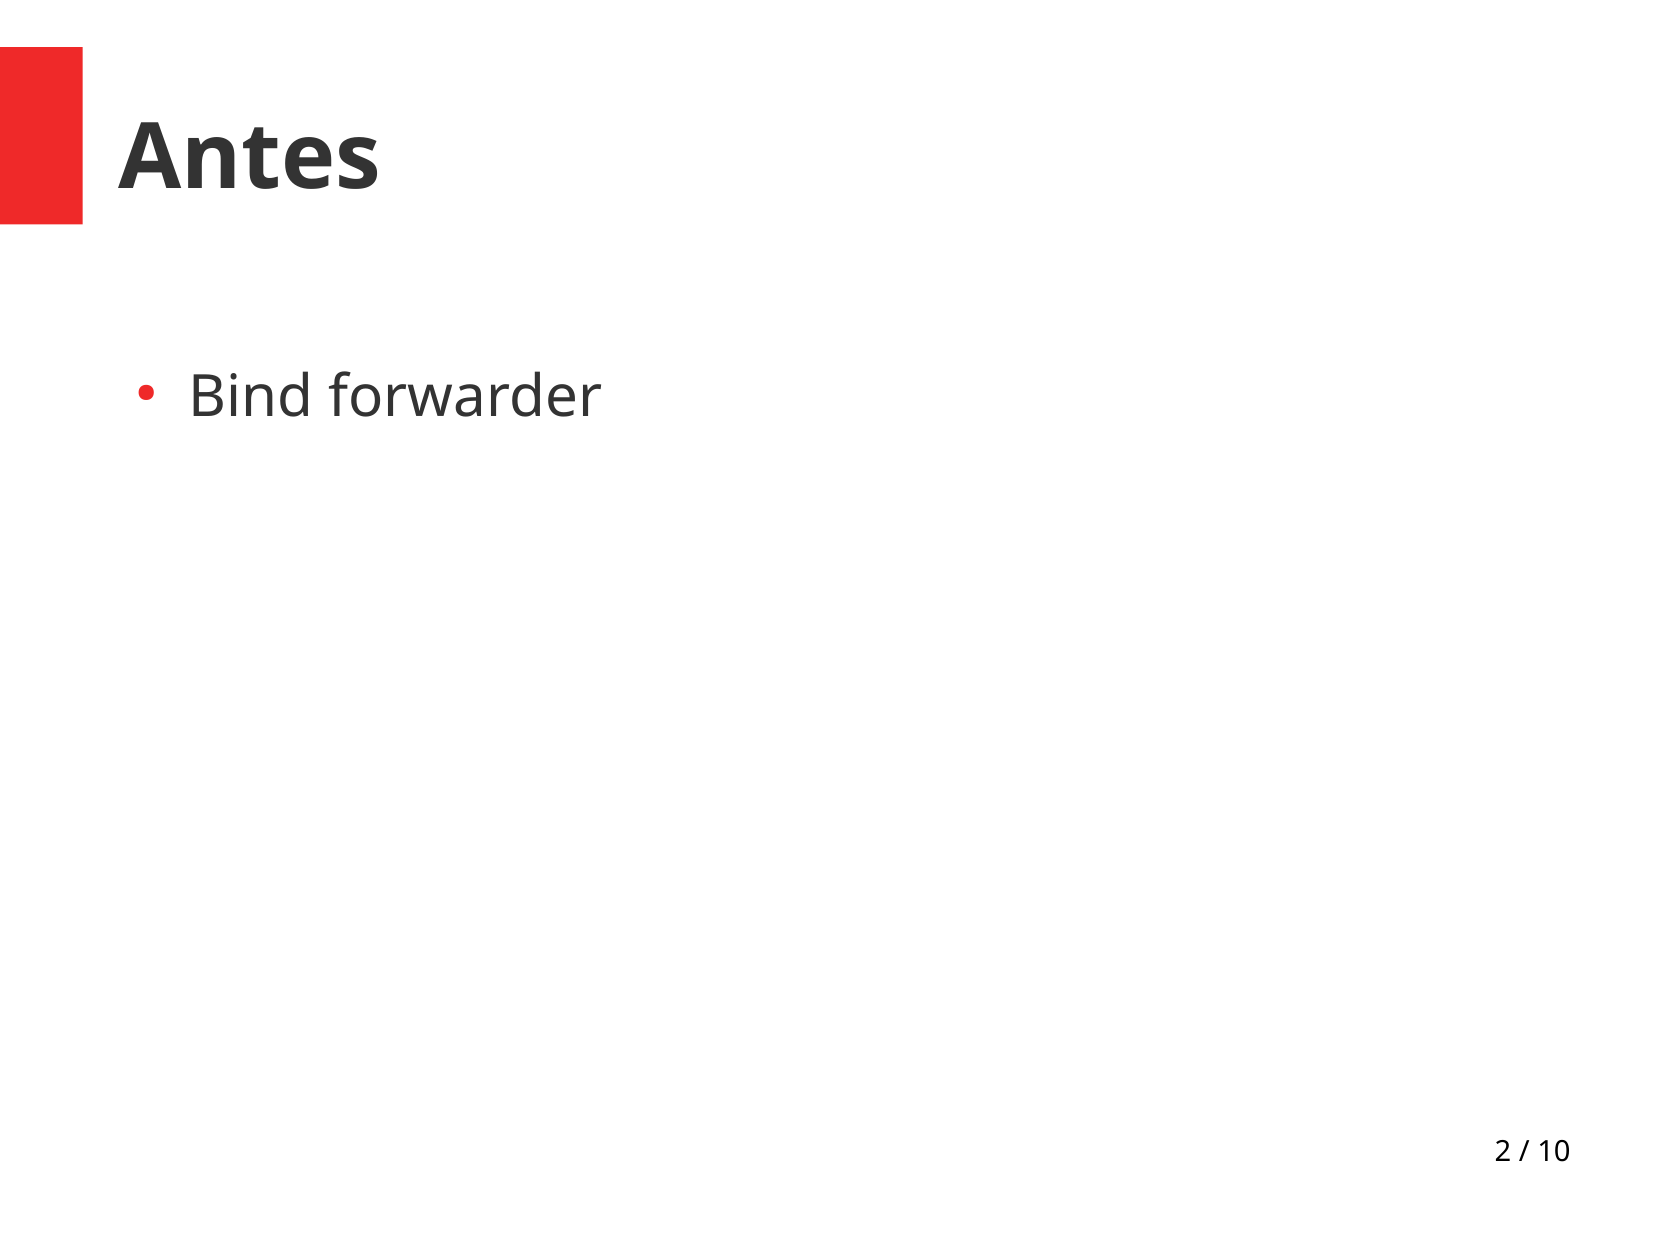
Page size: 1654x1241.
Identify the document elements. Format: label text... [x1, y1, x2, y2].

title Antes [118, 49, 1571, 257]
list Bind forwarder [118, 354, 1536, 1074]
